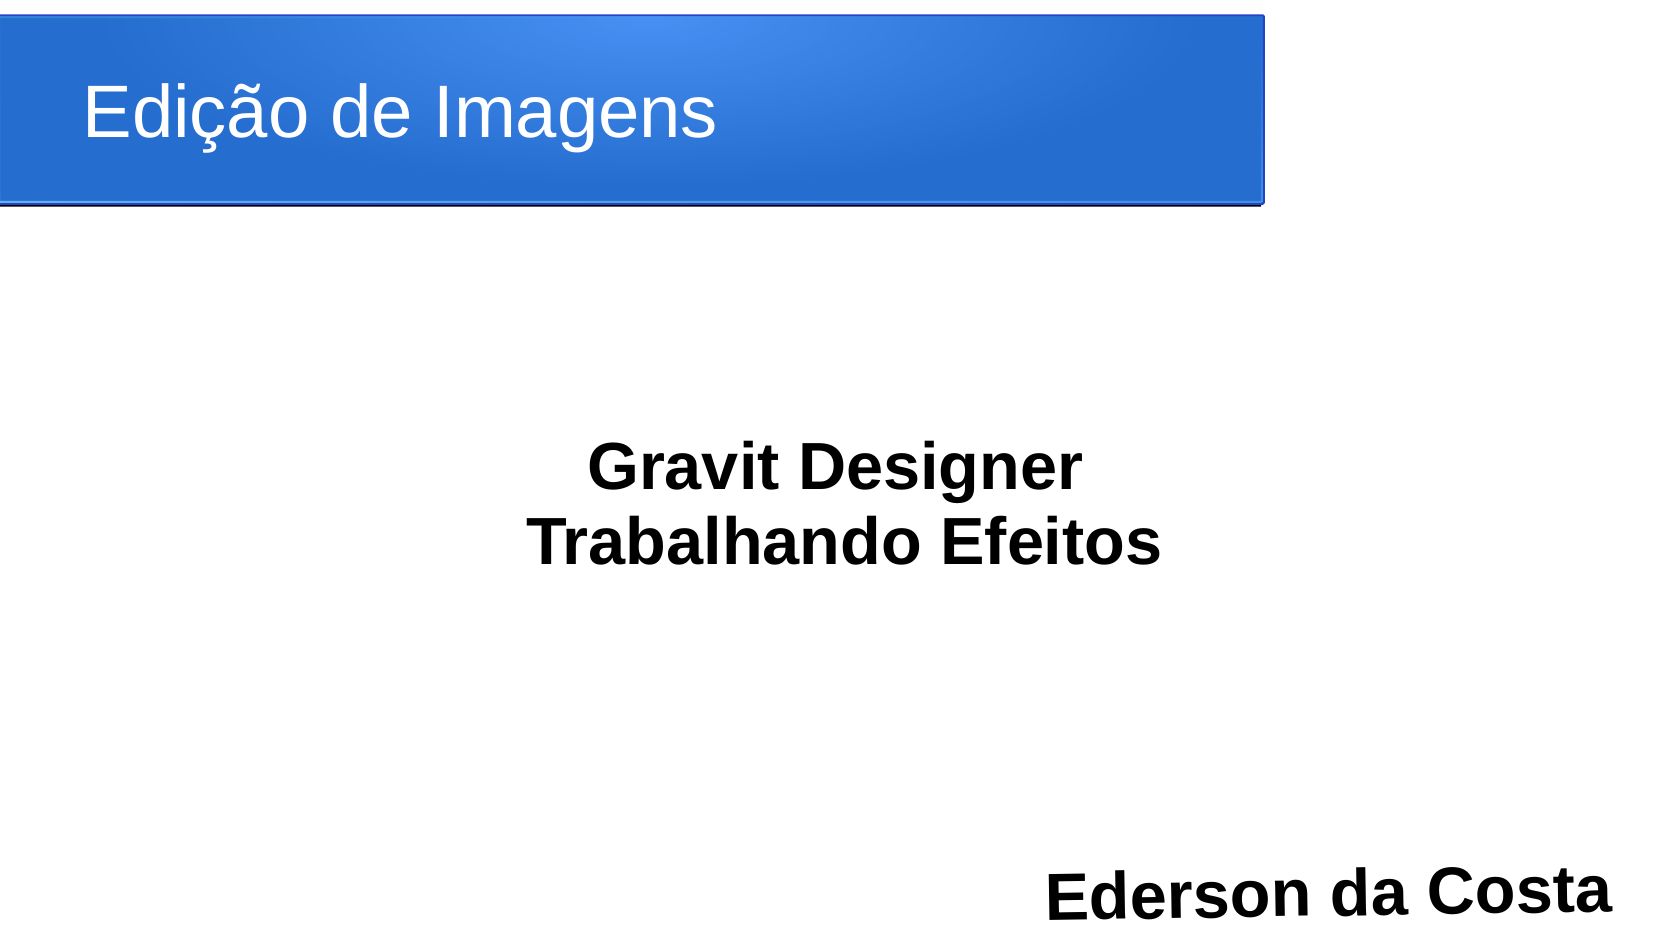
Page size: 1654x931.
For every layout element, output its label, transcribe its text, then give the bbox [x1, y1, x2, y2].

subtitle Gravit Designer Trabalhando Efeitos [472, 334, 1217, 674]
title Edição de Imagens [82, 35, 1235, 189]
text_box Ederson da Costa [1003, 847, 1654, 931]
